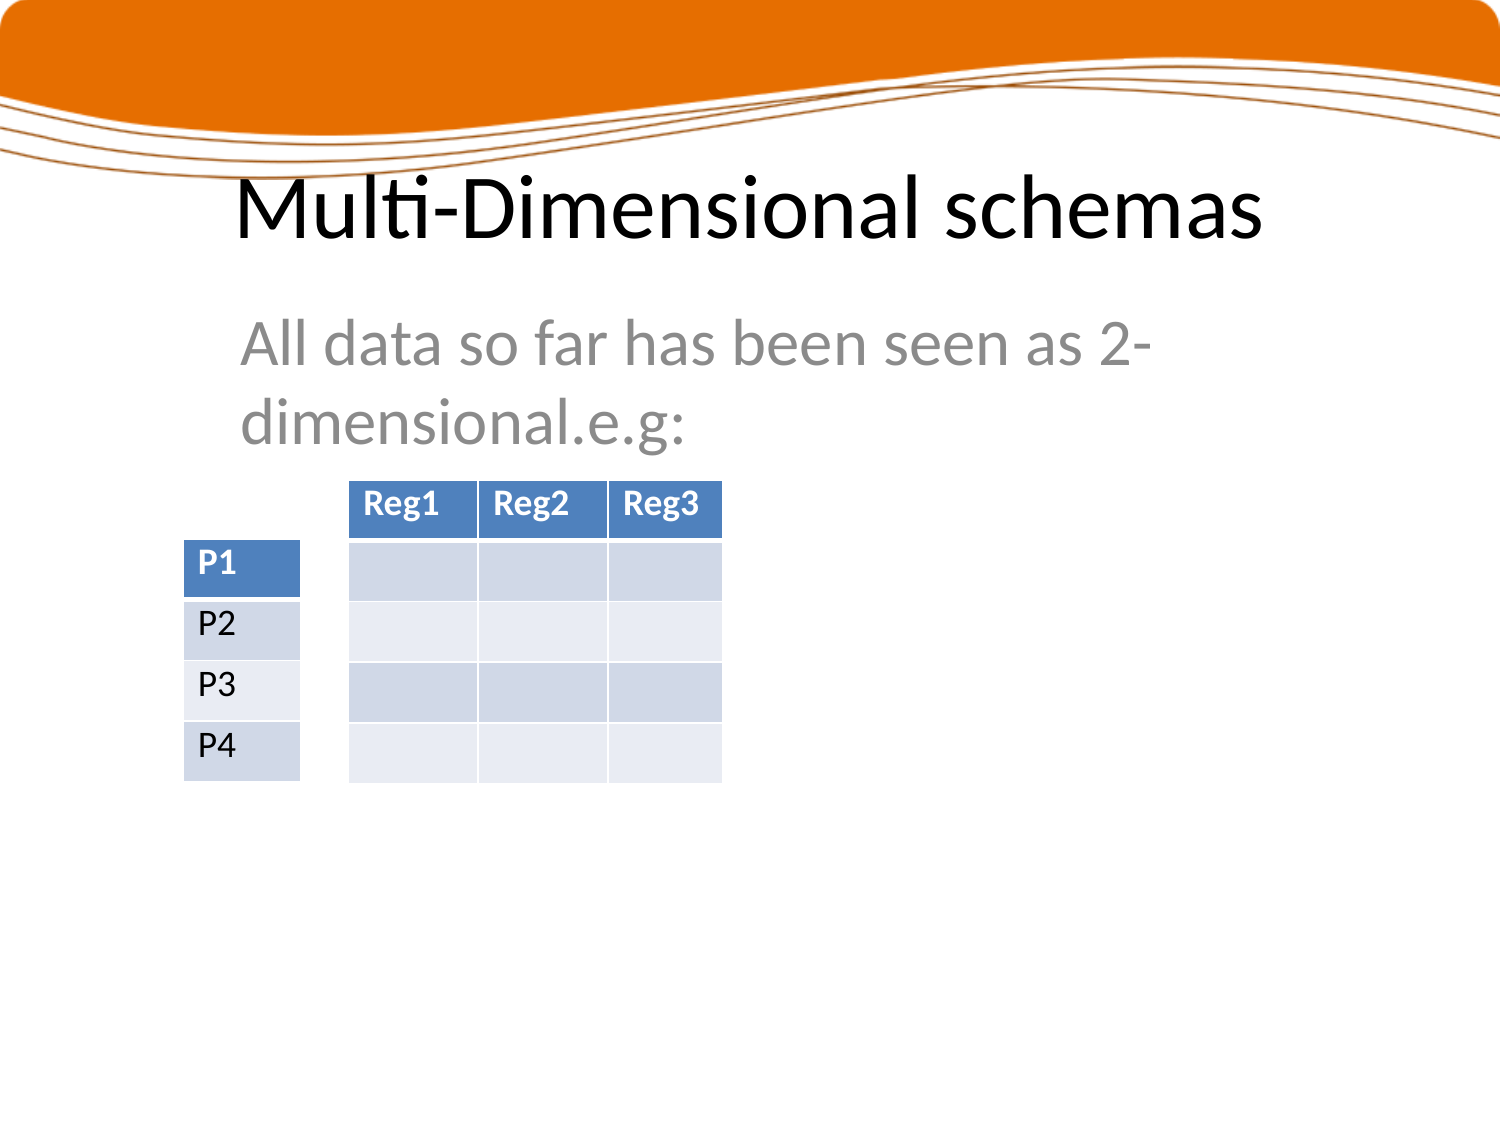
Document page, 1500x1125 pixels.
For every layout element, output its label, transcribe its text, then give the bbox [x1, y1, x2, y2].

table_cell [479, 724, 607, 783]
table_header P1 [184, 540, 300, 597]
table_cell P2 [184, 602, 300, 660]
table_cell [479, 602, 607, 661]
table_cell [349, 724, 477, 783]
table_header Reg1 [349, 481, 477, 538]
table_cell [349, 602, 477, 661]
table_cell P3 [184, 661, 300, 720]
table_cell [479, 663, 607, 722]
subtitle All data so far has been seen as 2-dimensional.e.g: [225, 290, 1275, 988]
table_cell [609, 724, 722, 783]
table_cell [349, 543, 477, 601]
table_cell [609, 602, 722, 661]
table_cell P4 [184, 722, 300, 781]
table_header Reg2 [479, 481, 607, 538]
table_cell [479, 543, 607, 601]
table_cell [349, 663, 477, 722]
table_cell [609, 543, 722, 601]
table_header Reg3 [609, 481, 722, 538]
picture [0, 0, 1500, 180]
table_cell [609, 663, 722, 722]
title Multi-Dimensional schemas [75, 125, 1425, 279]
